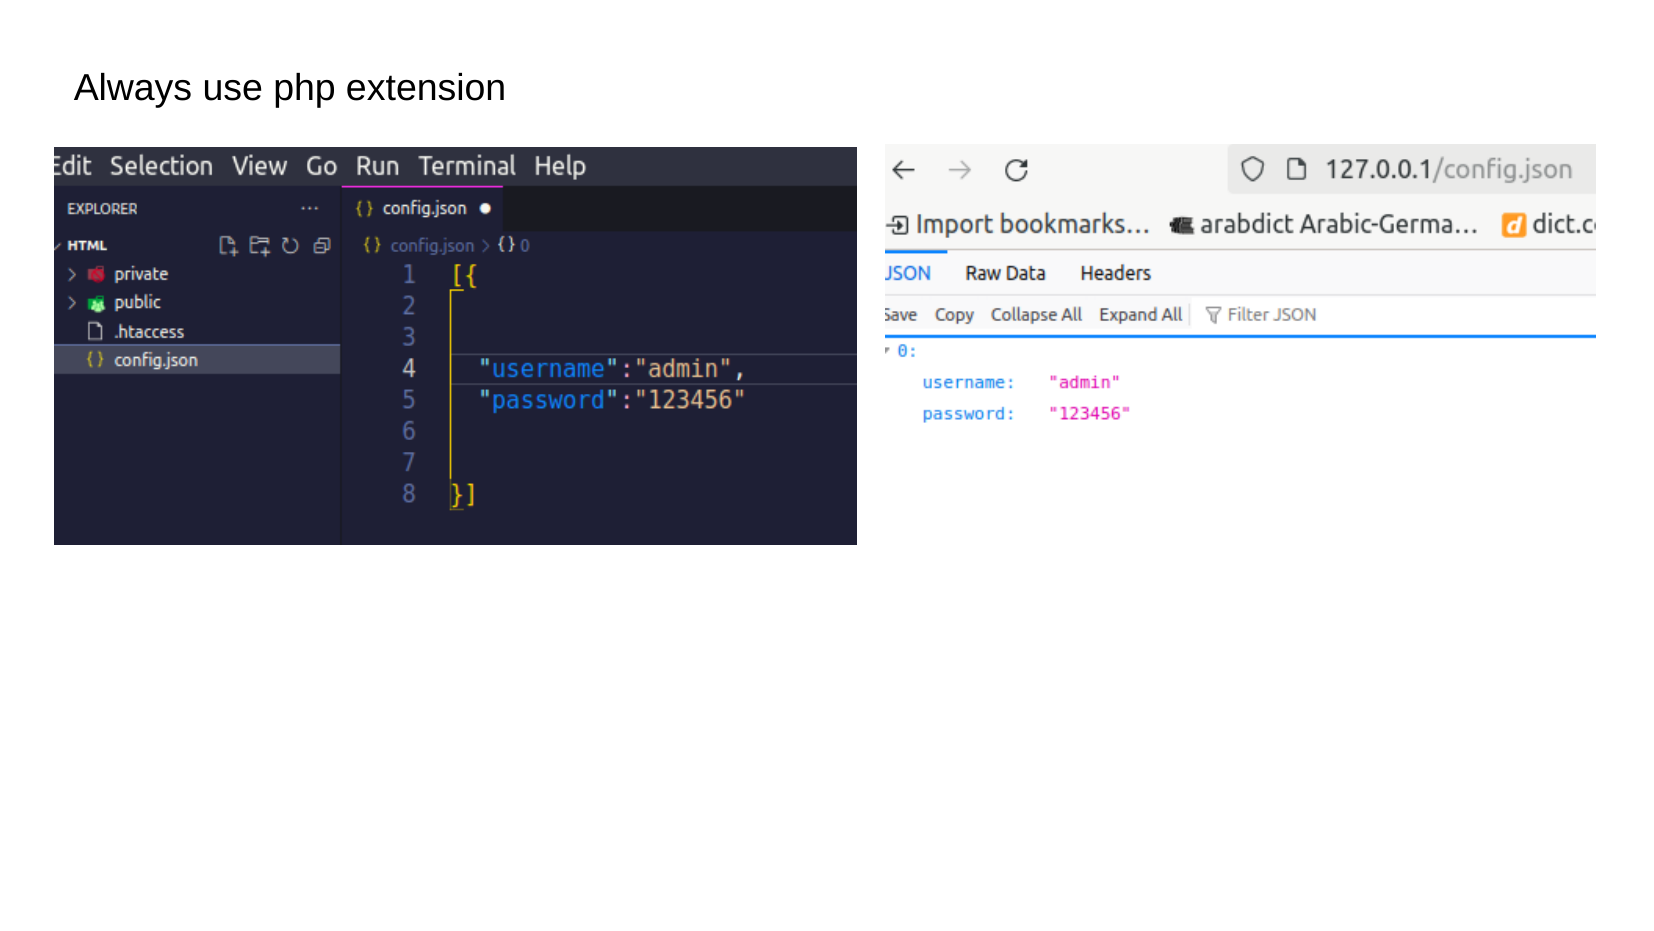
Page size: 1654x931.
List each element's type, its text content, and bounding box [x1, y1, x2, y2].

picture [885, 144, 1596, 473]
picture [54, 147, 857, 545]
text_box Always use php extension [59, 59, 522, 116]
